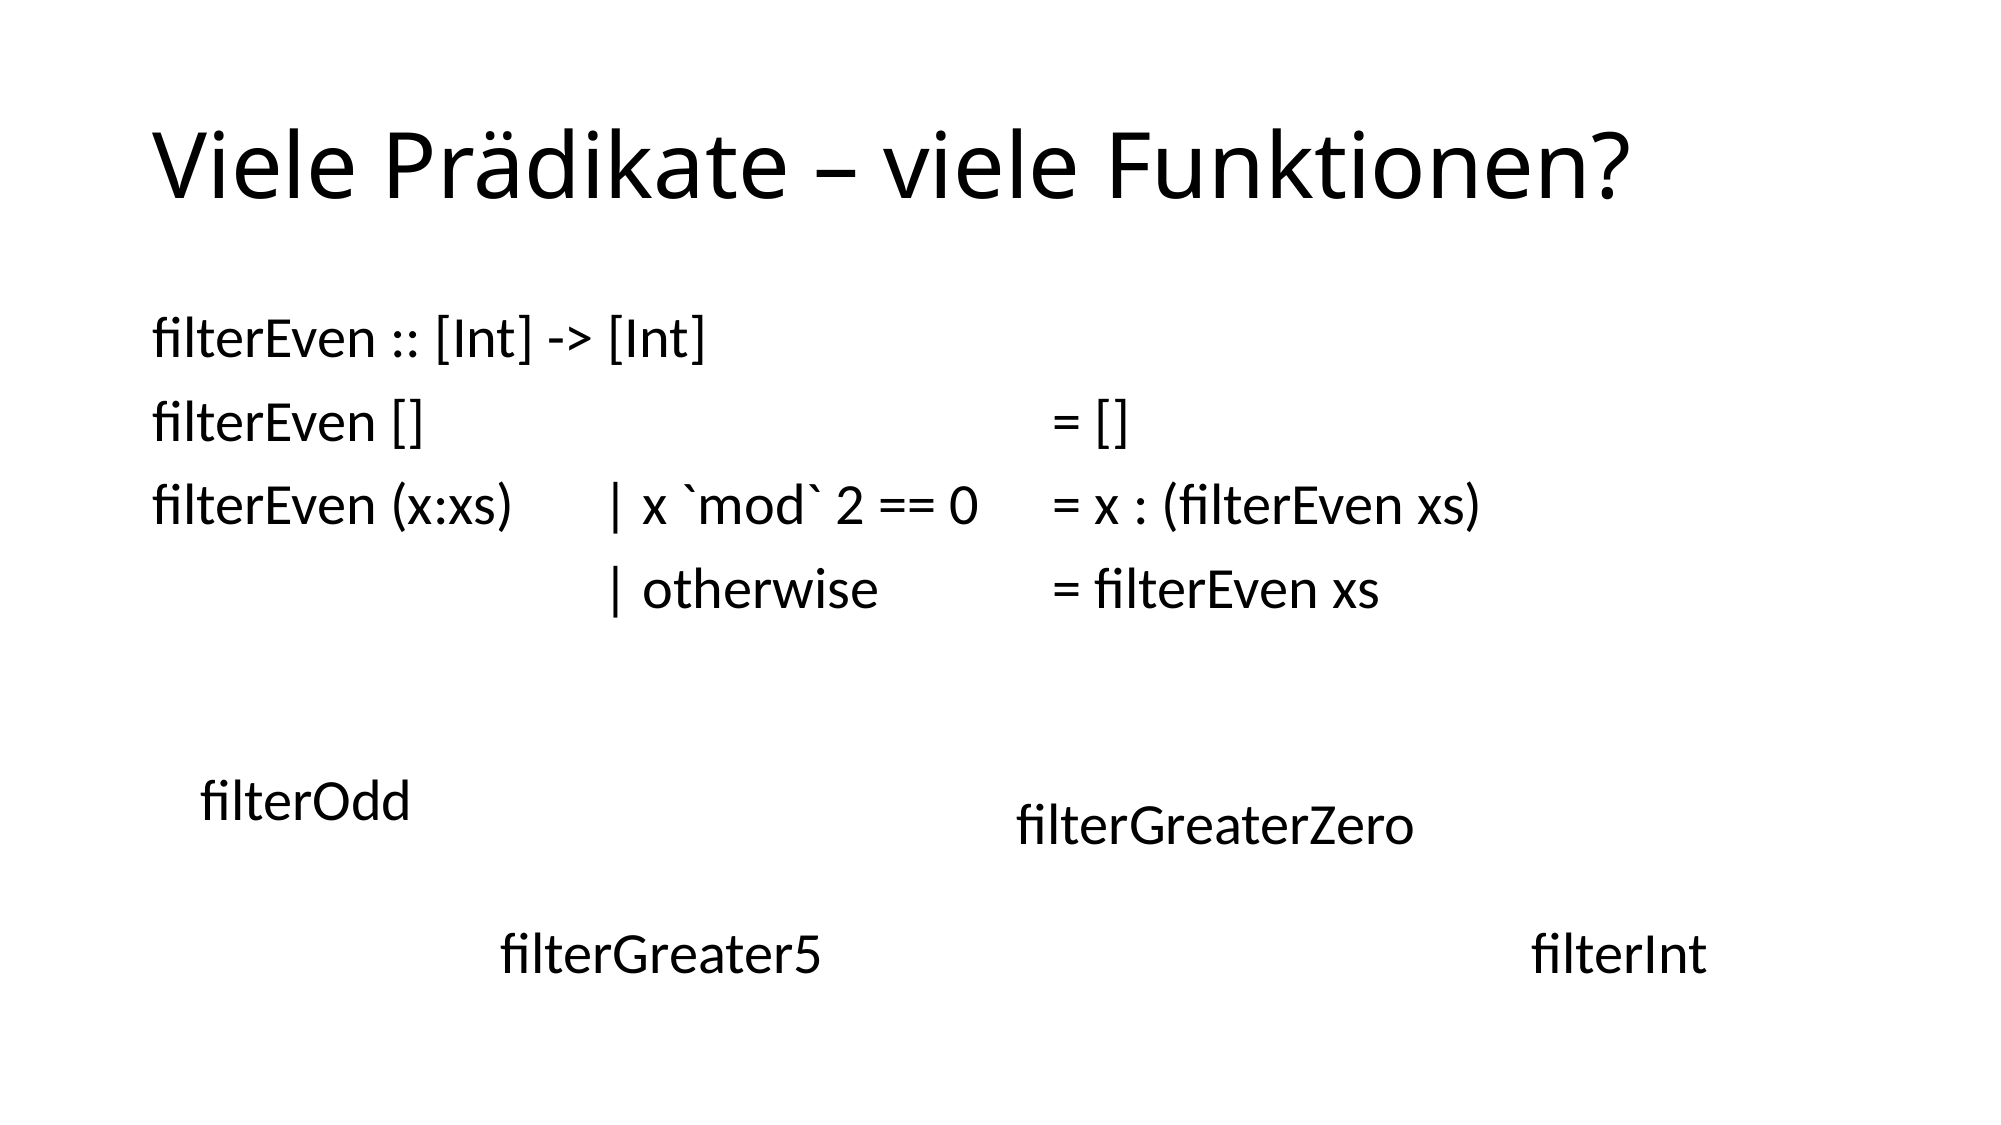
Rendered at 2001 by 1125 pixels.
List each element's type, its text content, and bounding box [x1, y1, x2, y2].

list filterEven :: [Int] -> [Int] filterEven [] = [] filterEven (x:xs) | x `mod` 2 == 0 = x : (filterEven xs) | otherwise = filterEven xs [137, 299, 1863, 1014]
text_box filterInt [1516, 907, 1724, 993]
title Viele Prädikate – viele Funktionen? [137, 59, 1863, 278]
text_box filterGreaterZero [1002, 778, 1431, 864]
text_box filterGreater5 [486, 907, 839, 993]
text_box filterOdd [185, 755, 428, 840]
